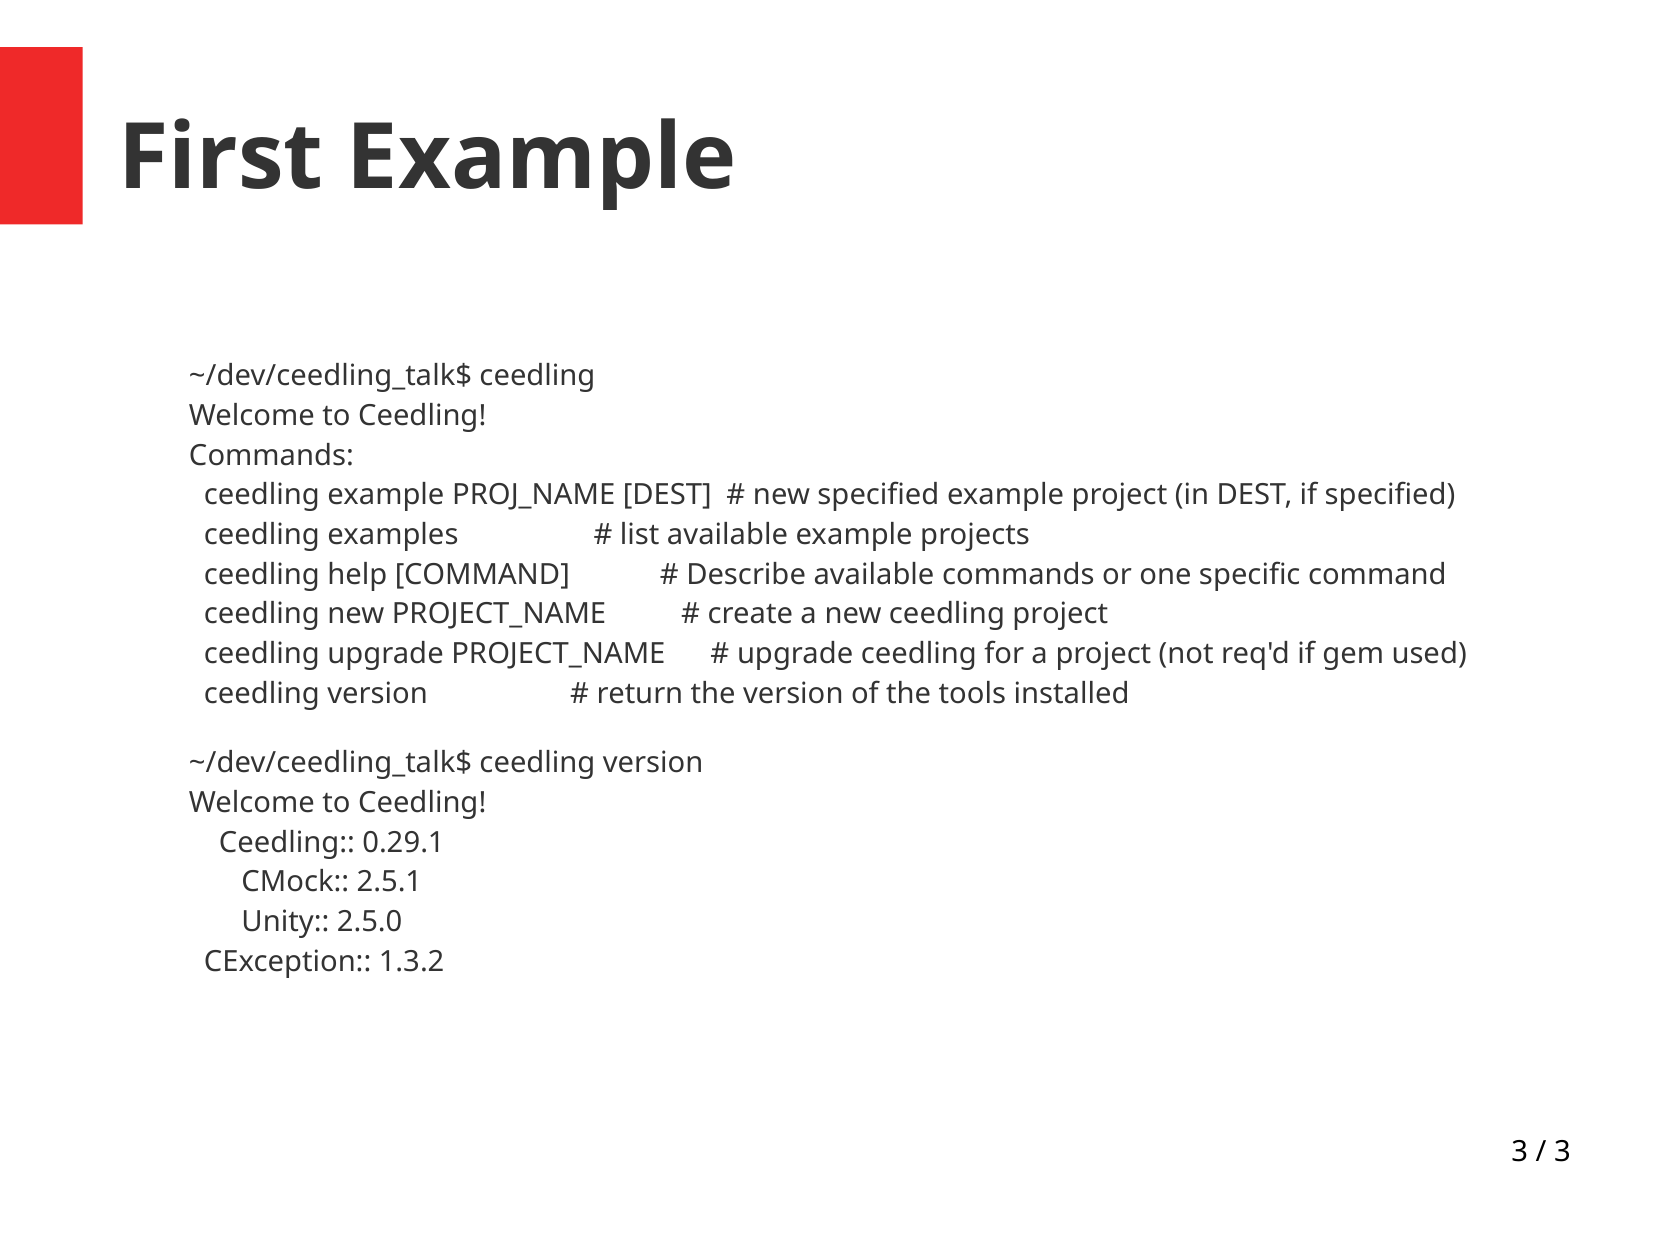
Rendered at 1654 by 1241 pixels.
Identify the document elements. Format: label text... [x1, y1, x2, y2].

list ~/dev/ceedling_talk$ ceedling Welcome to Ceedling! Commands: ceedling example PROJ_NAME [DEST] # new specified example project (in DEST, if specified) ceedling examples # list available example projects ceedling help [COMMAND] # Describe available commands or one specific command ceedling new PROJECT_NAME # create a new ceedling project ceedling upgrade PROJECT_NAME # upgrade ceedling for a project (not req'd if gem used) ceedling version # return the version of the tools installed ~/dev/ceedling_talk$ ceedling version Welcome to Ceedling! Ceedling:: 0.29.1 CMock:: 2.5.1 Unity:: 2.5.0 CException:: 1.3.2 [118, 354, 1536, 1074]
title First Example [118, 49, 1571, 257]
